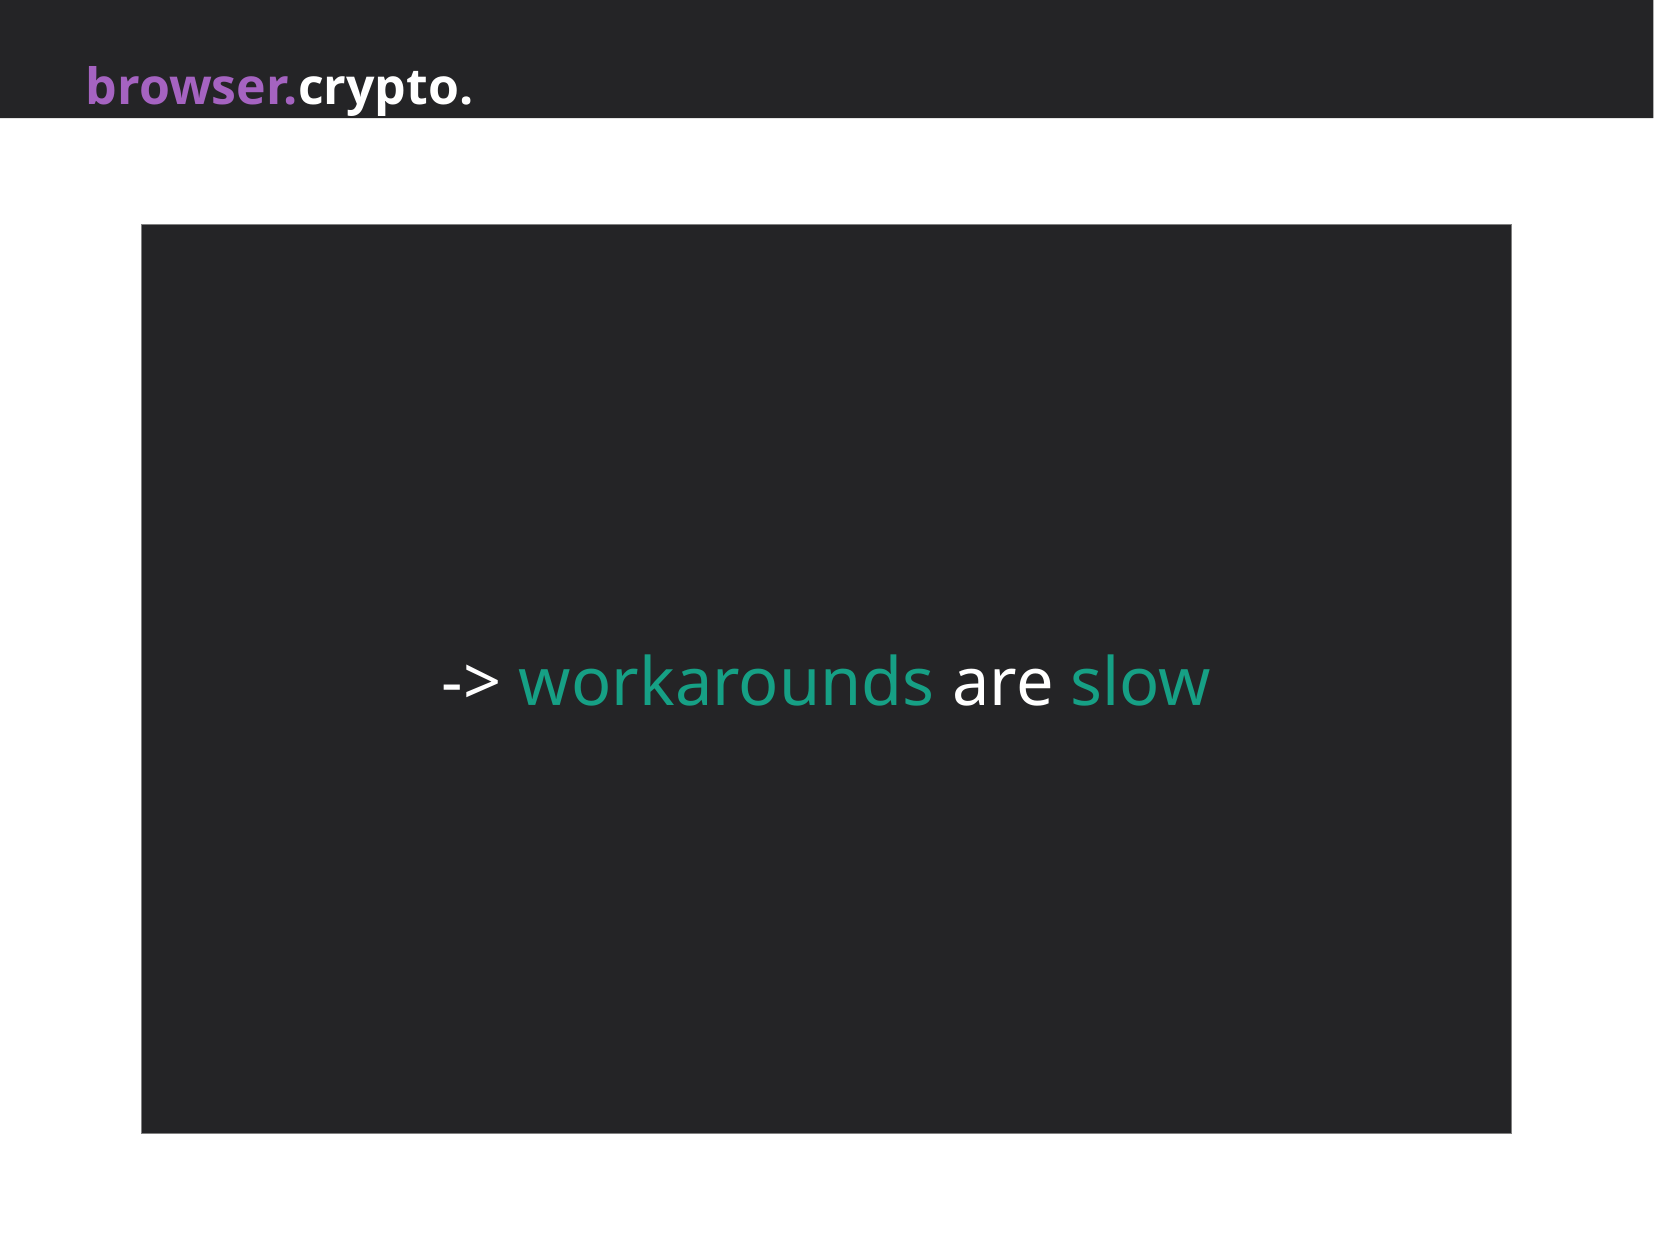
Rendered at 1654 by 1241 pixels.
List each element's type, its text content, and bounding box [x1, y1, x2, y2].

text_box [0, 0, 1654, 119]
text_box -> workarounds are slow [141, 224, 1512, 1134]
text_box browser.crypto. [70, 43, 567, 119]
text_box [165, 531, 1441, 1087]
